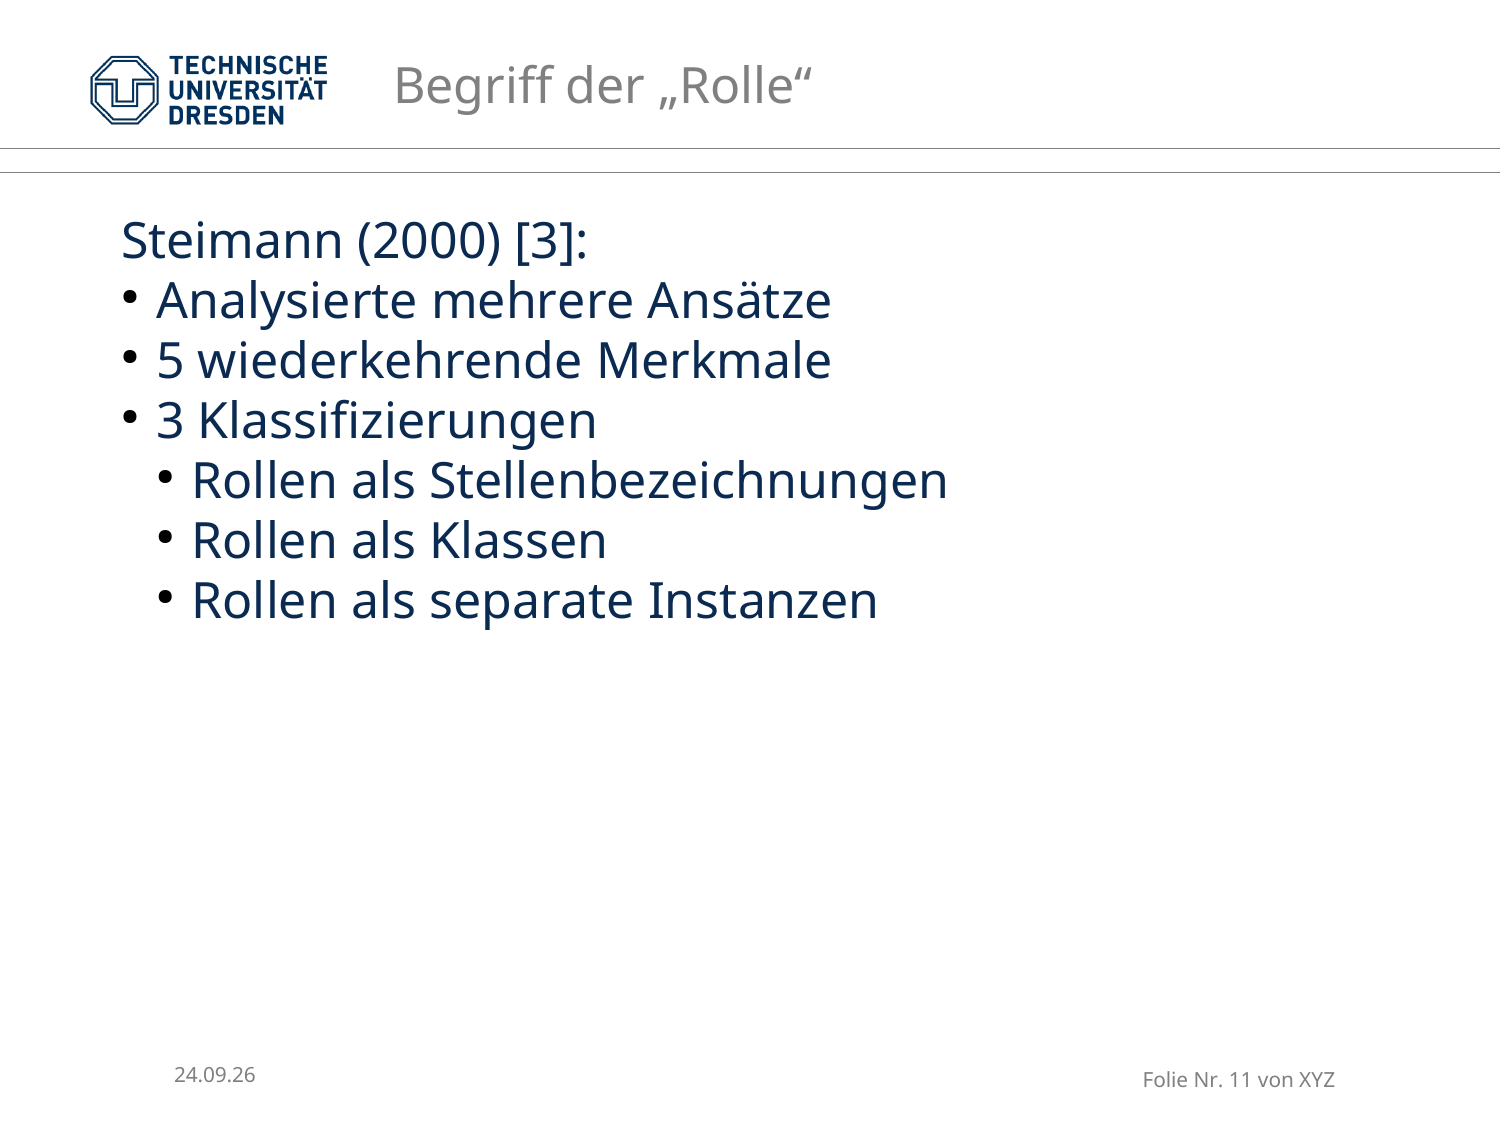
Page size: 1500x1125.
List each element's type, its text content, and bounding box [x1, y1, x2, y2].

text_box Steimann (2000) [3]: Analysierte mehrere Ansätze 5 wiederkehrende Merkmale 3 Klassifizierungen Rollen als Stellenbezeichnungen Rollen als Klassen Rollen als separate Instanzen [106, 200, 1430, 696]
picture [90, 54, 327, 125]
title Begriff der „Rolle“ [378, 0, 1500, 178]
text_box 26.06.18 [159, 1046, 510, 1107]
